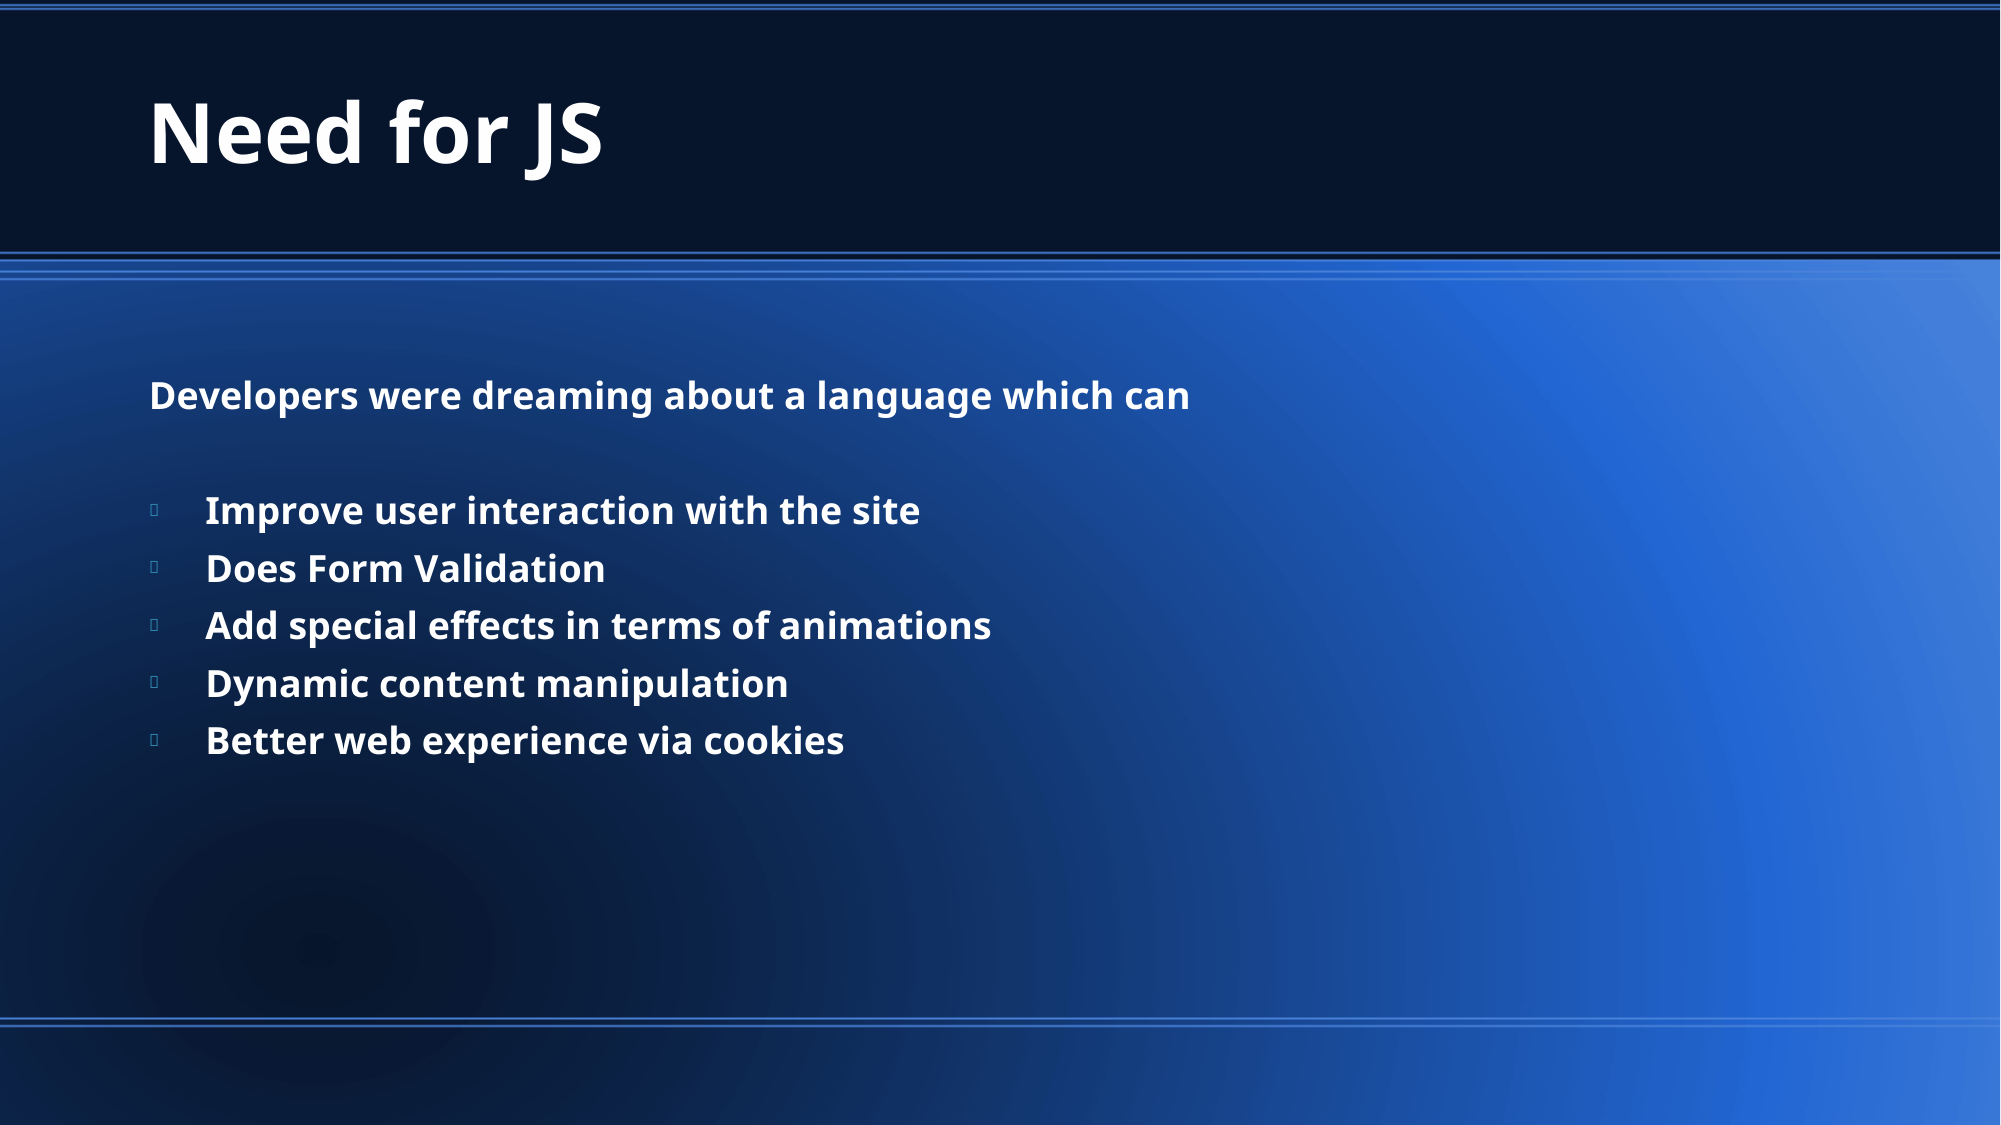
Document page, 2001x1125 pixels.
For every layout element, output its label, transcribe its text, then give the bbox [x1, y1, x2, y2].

picture [0, 0, 2001, 1125]
list Developers were dreaming about a language which can Improve user interaction with the site Does Form Validation Add special effects in terms of animations Dynamic content manipulation Better web experience via cookies [134, 364, 1866, 962]
title Need for JS [132, 73, 1868, 233]
